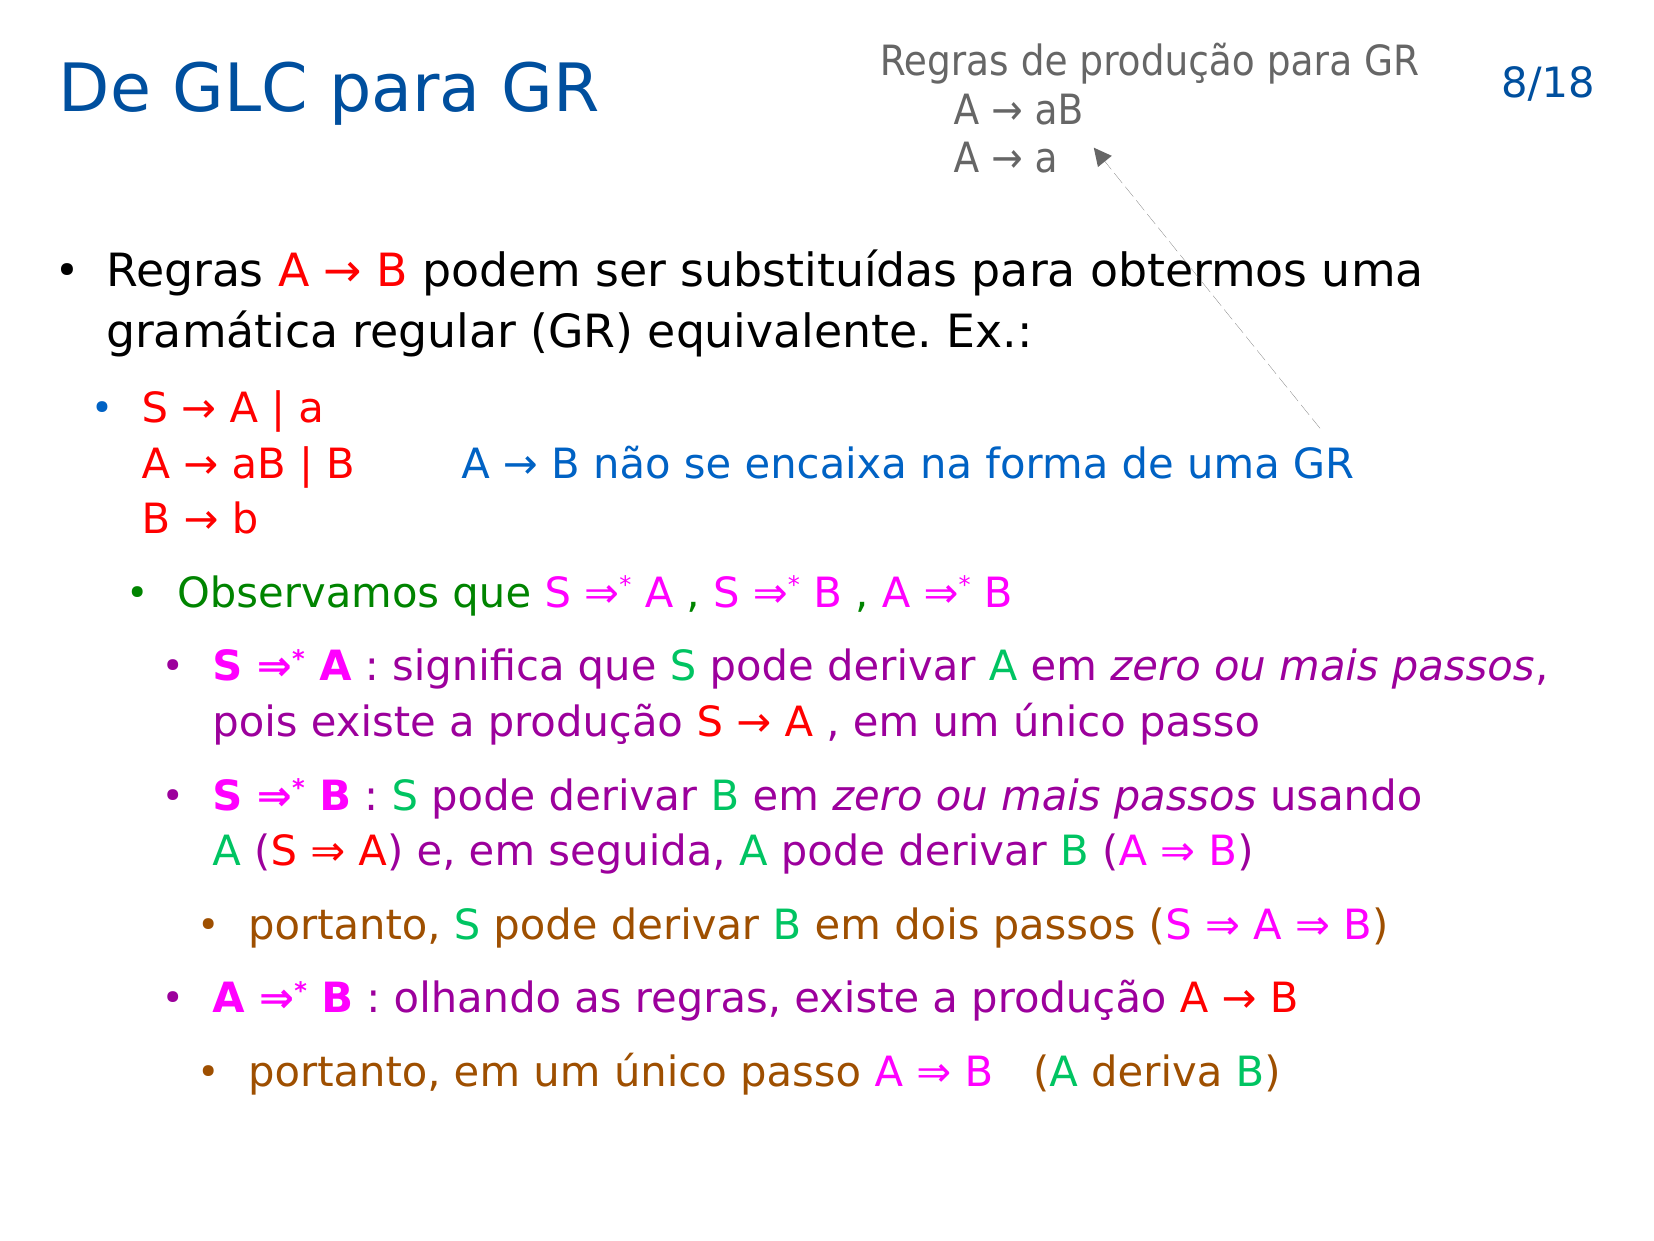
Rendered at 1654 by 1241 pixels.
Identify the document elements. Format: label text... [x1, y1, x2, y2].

title De GLC para GR [59, 29, 865, 148]
title De GLC para GR [1538, 29, 1625, 148]
list Regras A → B podem ser substituídas para obtermos uma gramática regular (GR) equivalente. Ex.: S → A | a A → aB | B A → B não se encaixa na forma de uma GR B → b Observamos que S ⇒* A , S ⇒* B , A ⇒* B S ⇒* A : significa que S pode derivar A em zero ou mais passos, pois existe a produção S → A , em um único passo S ⇒* B : S pode derivar B em zero ou mais passos usando A (S ⇒ A) e, em seguida, A pode derivar B (A ⇒ B) portanto, S pode derivar B em dois passos (S ⇒ A ⇒ B) A ⇒* B : olhando as regras, existe a produção A → B portanto, em um único passo A ⇒ B (A deriva B) [59, 236, 1595, 1211]
text_box Regras de produção para GR A → aB A → a [865, 29, 1538, 239]
